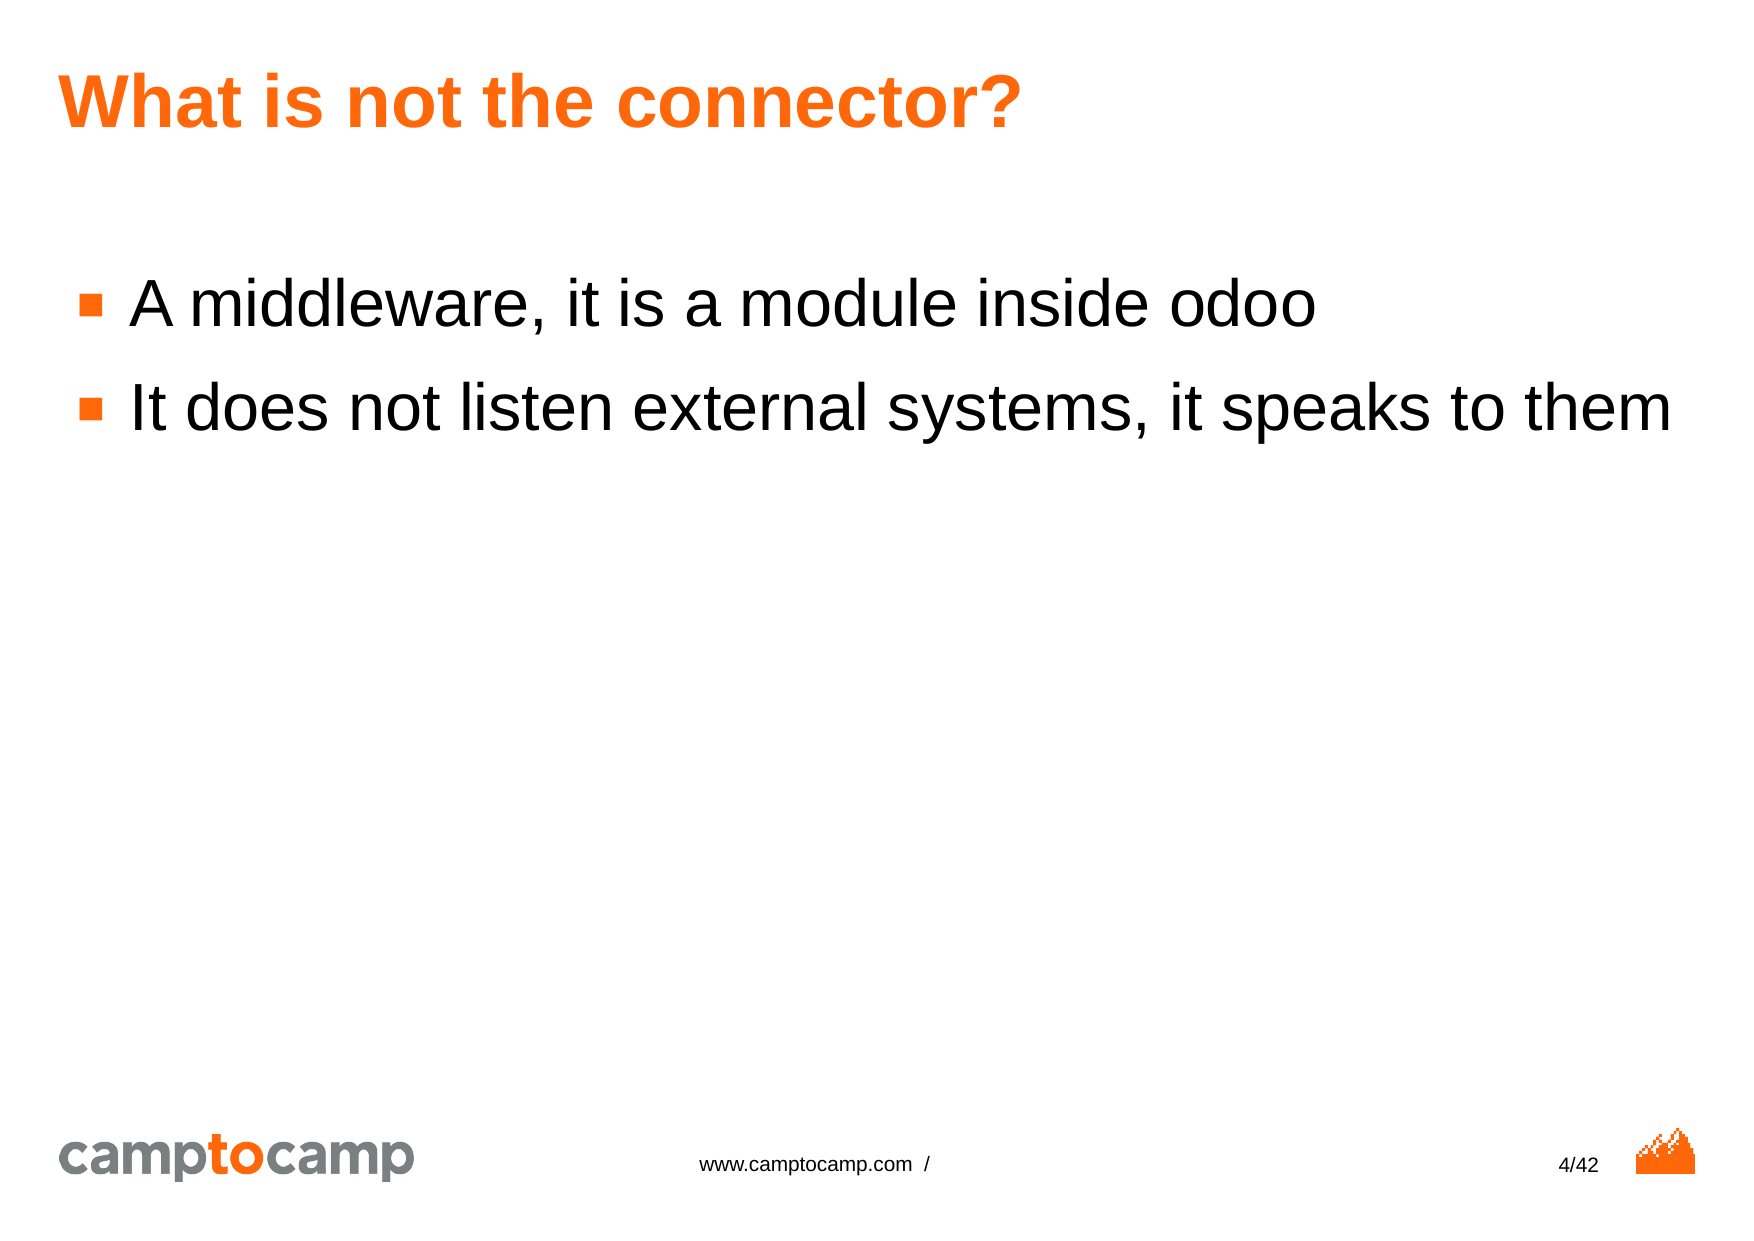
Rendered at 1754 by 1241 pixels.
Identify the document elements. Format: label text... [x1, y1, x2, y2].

list A middleware, it is a module inside odoo It does not listen external systems, it speaks to them [59, 265, 1696, 917]
title What is not the connector? [59, 59, 1695, 247]
picture [1636, 1128, 1695, 1174]
picture [59, 1134, 414, 1182]
